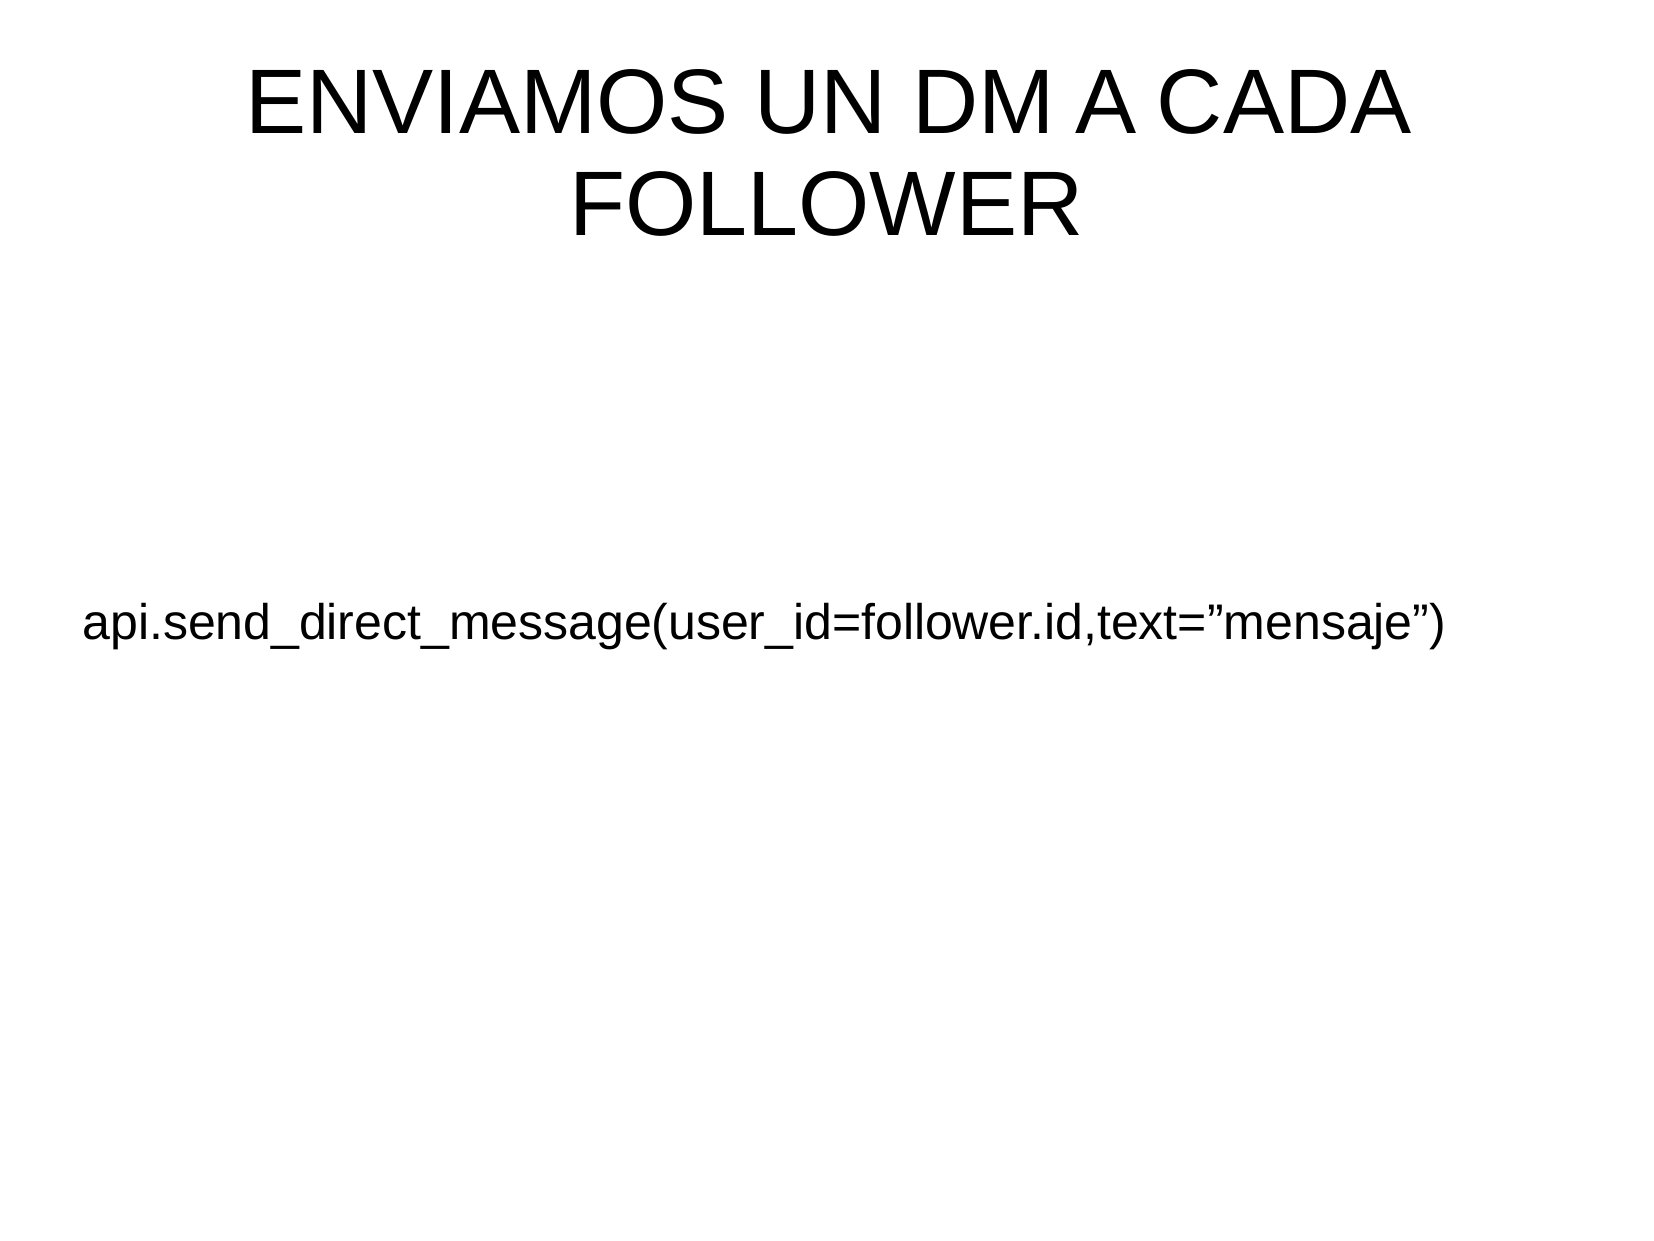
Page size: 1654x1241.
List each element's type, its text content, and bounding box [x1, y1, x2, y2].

title ENVIAMOS UN DM A CADA FOLLOWER [82, 49, 1571, 257]
subtitle api.send_direct_message(user_id=follower.id,text=”mensaje”) [82, 290, 1571, 1010]
